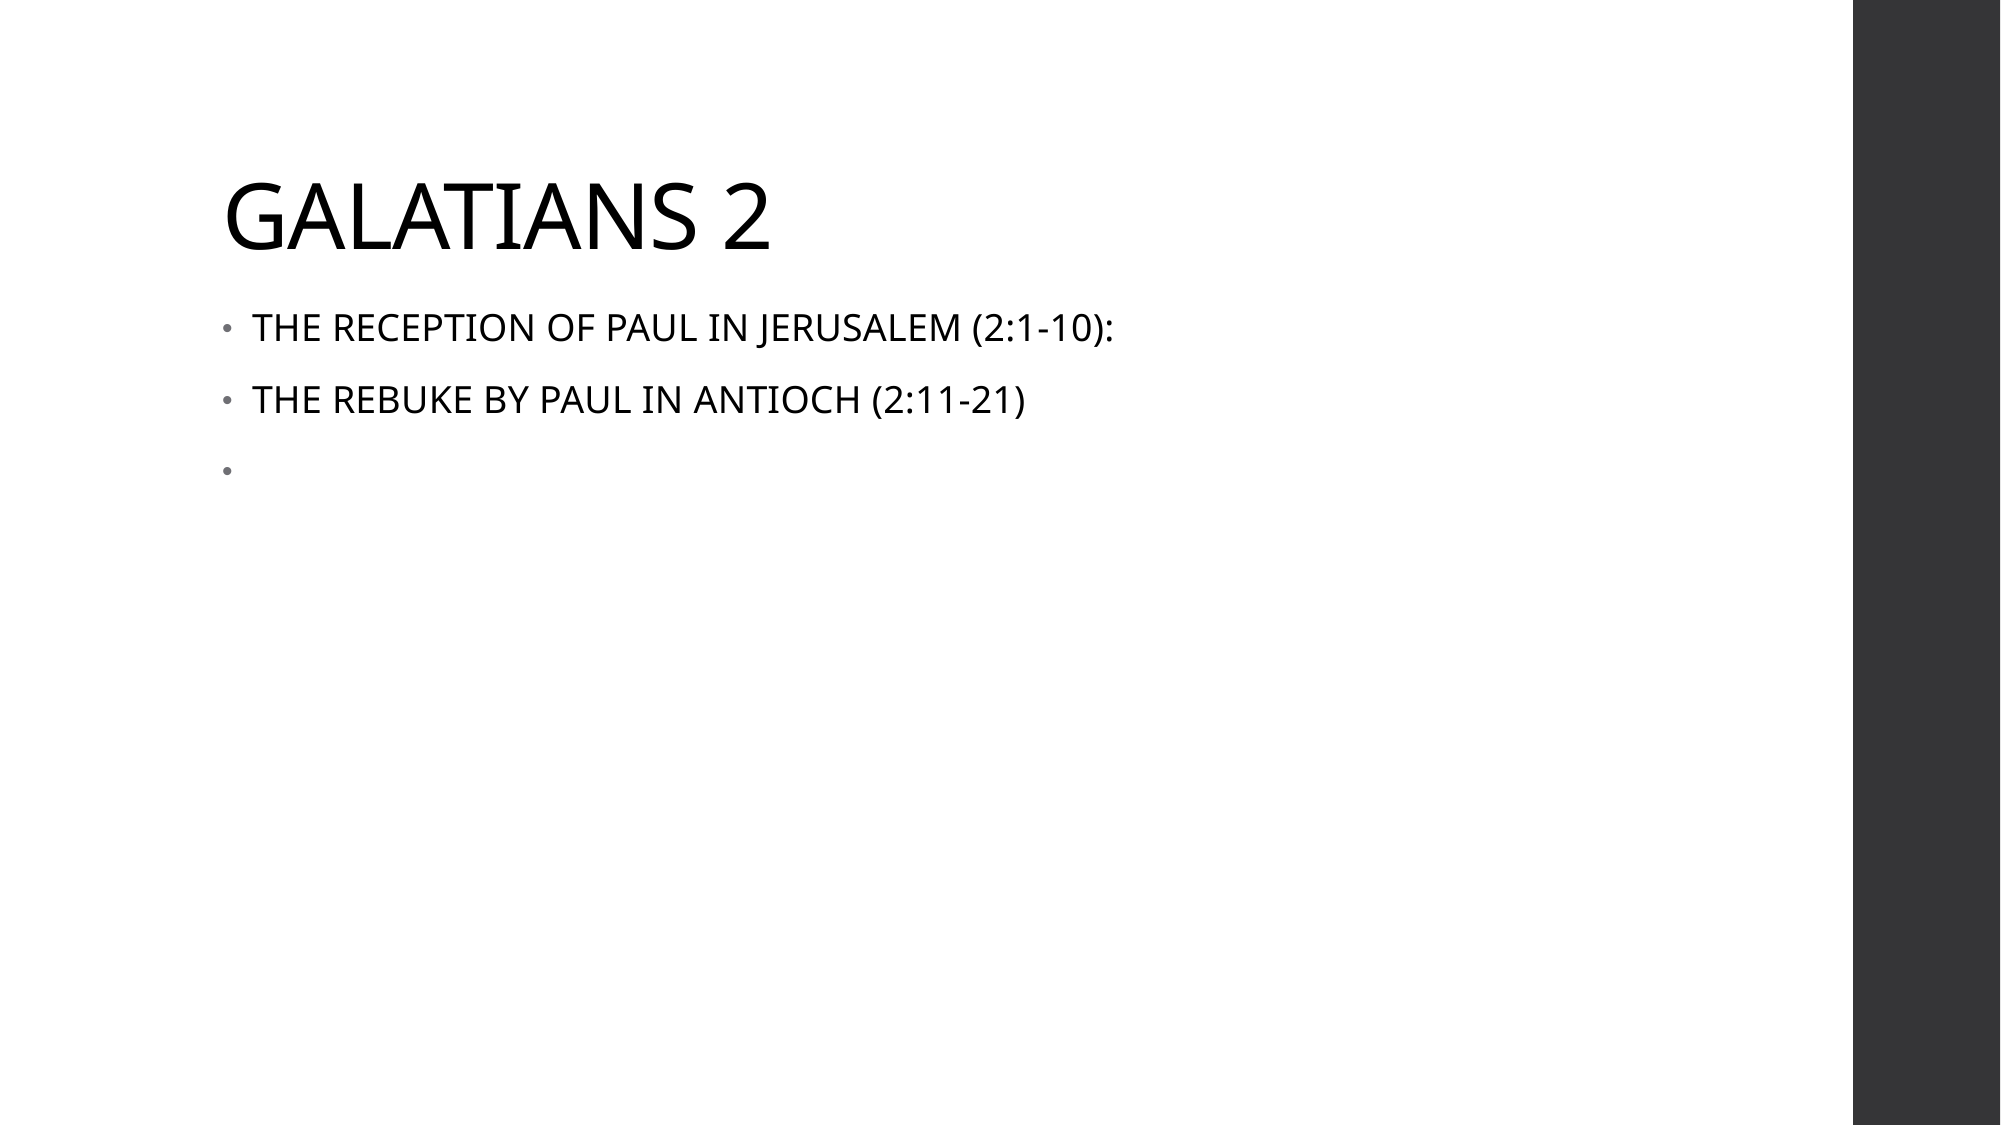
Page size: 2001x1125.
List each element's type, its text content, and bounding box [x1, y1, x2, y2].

title GALATIANS 2 [206, 60, 1797, 278]
list THE RECEPTION OF PAUL IN JERUSALEM (2:1-10): THE REBUKE BY PAUL IN ANTIOCH (2:11-21) [206, 299, 1617, 1014]
